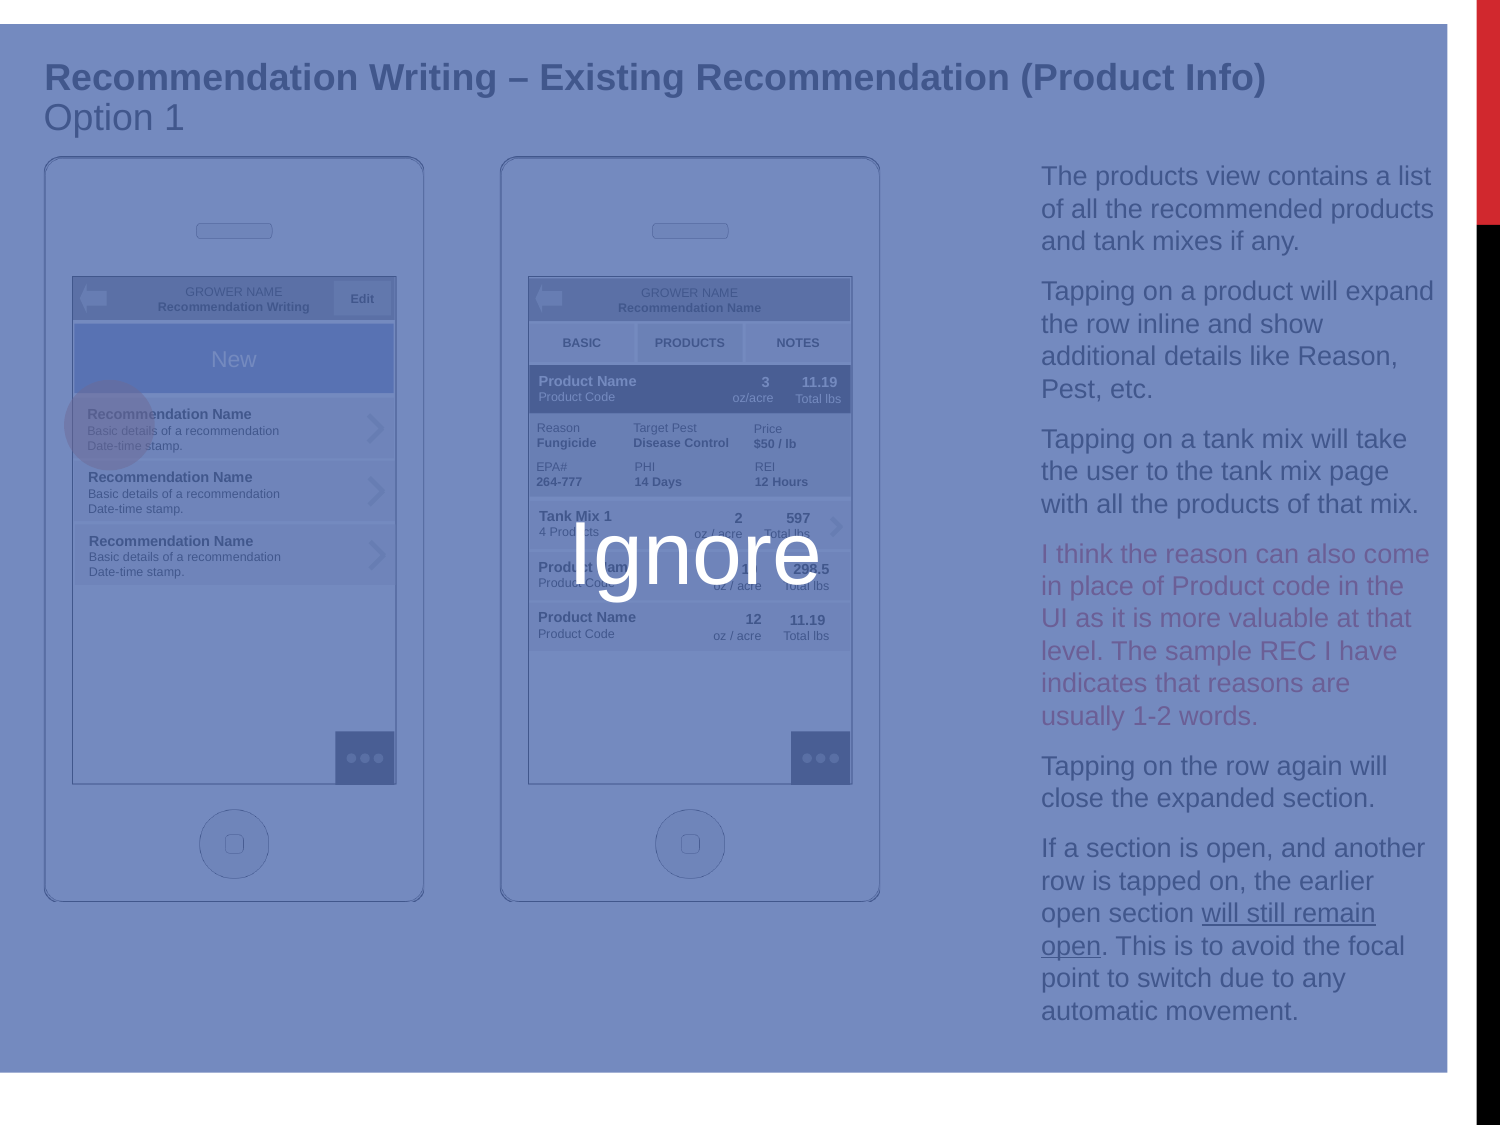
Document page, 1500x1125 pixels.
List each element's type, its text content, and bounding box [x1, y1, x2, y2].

text_box Ignore [0, 24, 1448, 1073]
